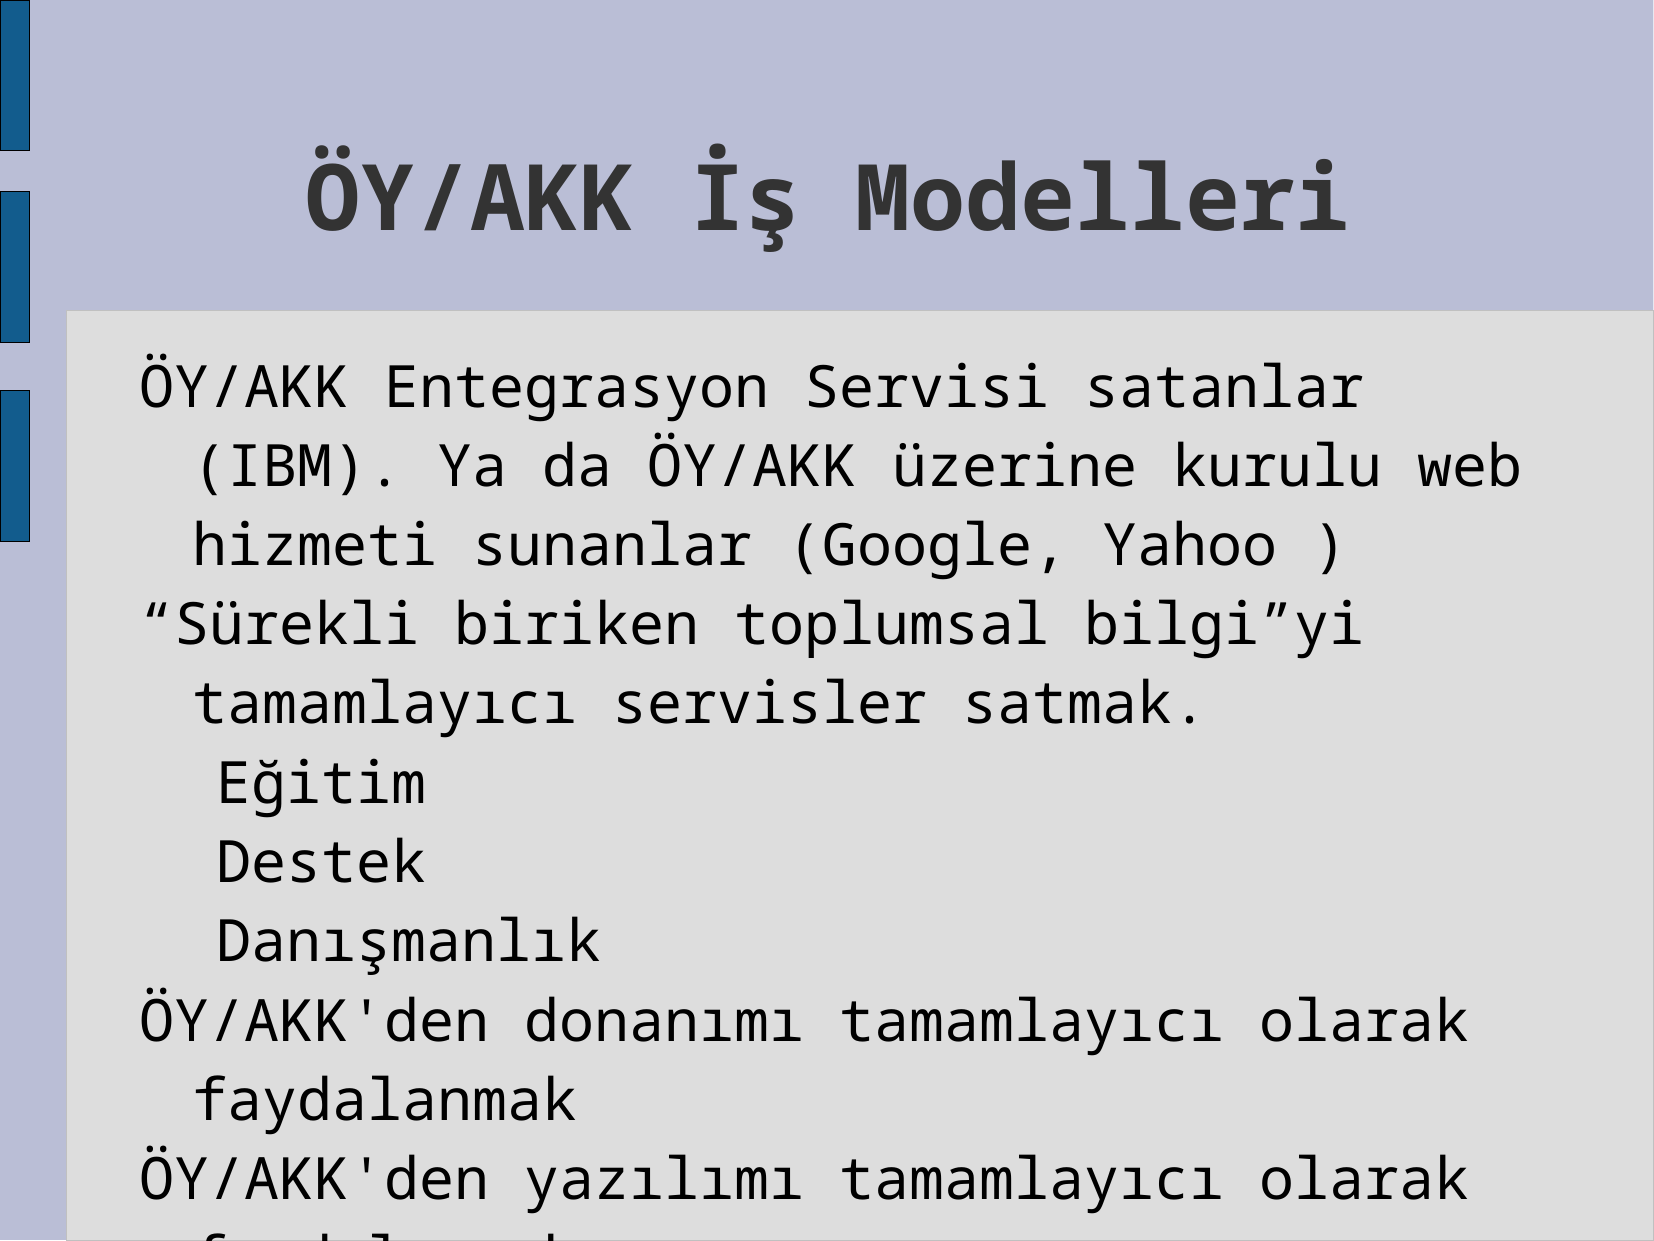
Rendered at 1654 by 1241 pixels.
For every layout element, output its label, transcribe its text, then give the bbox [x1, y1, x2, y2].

title ÖY/AKK İş Modelleri [121, 91, 1534, 299]
list ÖY/AKK Entegrasyon Servisi satanlar (IBM). Ya da ÖY/AKK üzerine kurulu web hizmeti sunanlar (Google, Yahoo ) “Sürekli biriken toplumsal bilgi”yi tamamlayıcı servisler satmak. Eğitim Destek Danışmanlık ÖY/AKK'den donanımı tamamlayıcı olarak faydalanmak ÖY/AKK'den yazılımı tamamlayıcı olarak faydalanmak [121, 344, 1534, 1162]
